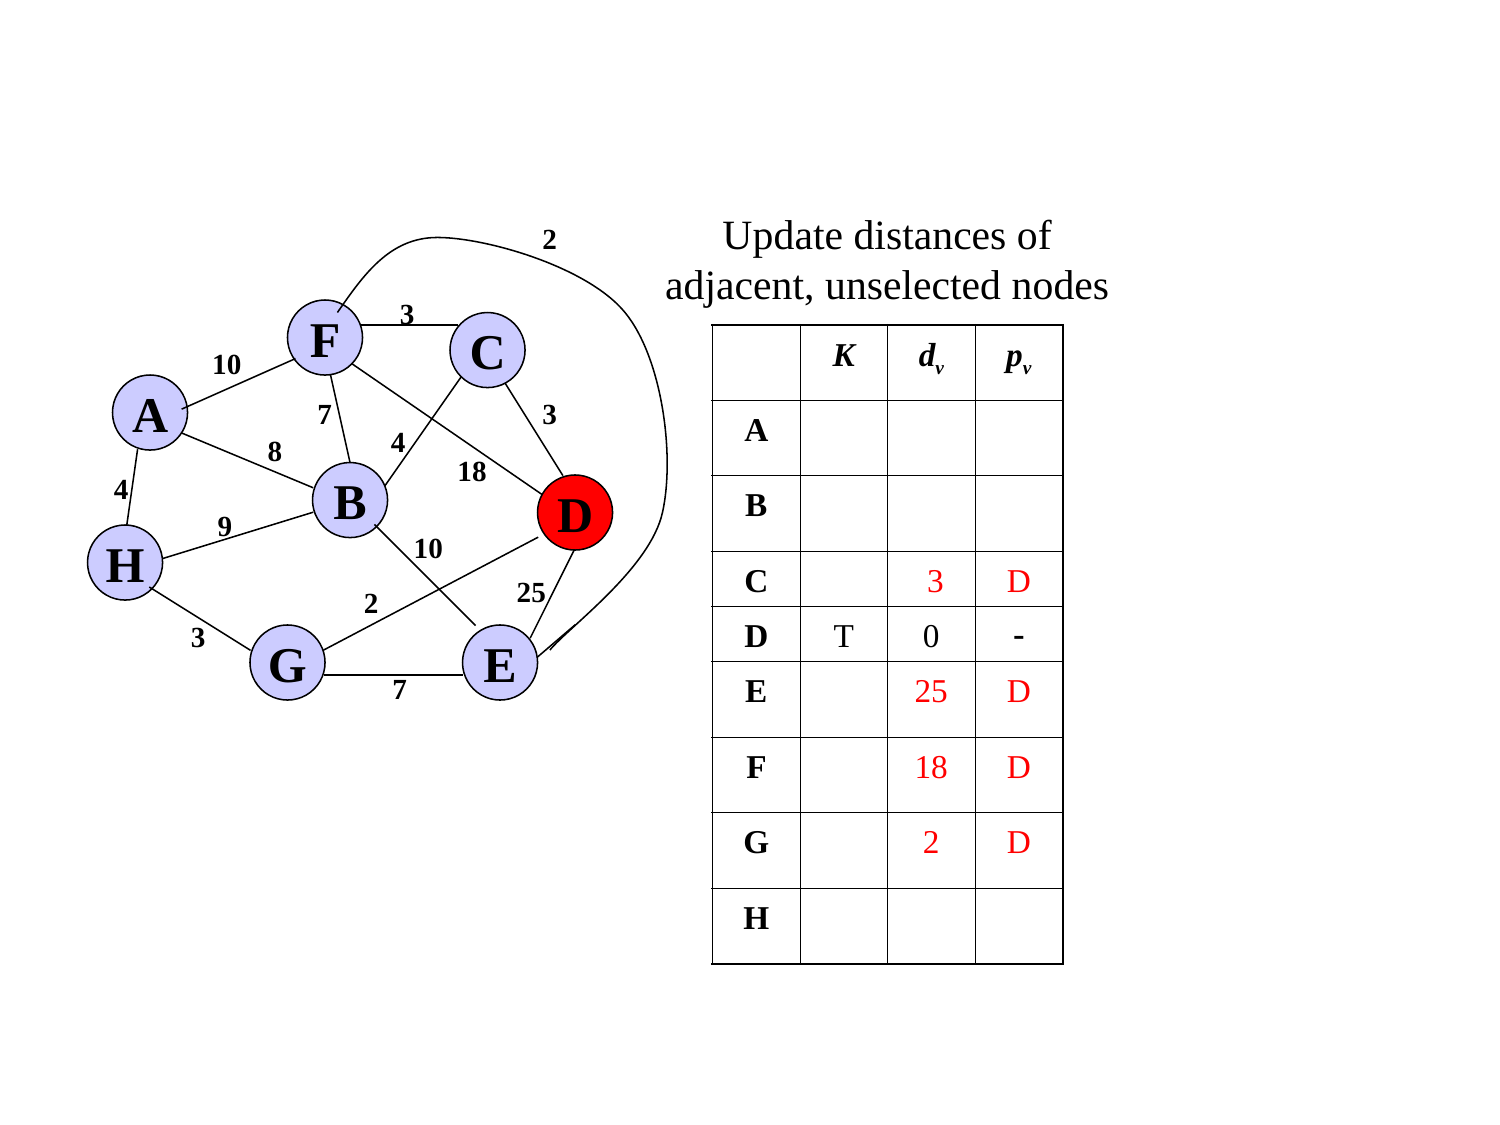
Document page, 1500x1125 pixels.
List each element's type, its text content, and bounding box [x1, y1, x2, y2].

text_box 10 [389, 521, 468, 572]
table_cell A [713, 401, 800, 475]
text_box 2 [346, 576, 397, 628]
table_cell T [801, 607, 887, 661]
table_cell D [976, 738, 1062, 812]
table_cell [801, 552, 887, 606]
table_cell F [713, 738, 800, 812]
table_cell [801, 813, 887, 888]
table_cell [976, 476, 1062, 551]
text_box 7 [374, 662, 426, 713]
text_box 10 [187, 337, 267, 388]
table_cell 25 [888, 662, 975, 737]
table_cell [801, 738, 887, 812]
table_cell B [713, 476, 800, 551]
text_box B [312, 462, 388, 538]
text_box 3 [382, 287, 433, 338]
text_box 3 [173, 610, 224, 662]
table_cell [888, 889, 975, 963]
text_box 3 [524, 387, 576, 438]
text_box C [450, 312, 526, 388]
text_box 4 [373, 416, 424, 467]
text_box Update distances of adjacent, unselected nodes [649, 199, 1126, 316]
text_box F [287, 299, 363, 376]
text_box G [249, 624, 326, 701]
table_cell 0 [888, 607, 975, 661]
table_cell E [713, 662, 800, 737]
text_box 8 [249, 424, 301, 476]
table_cell D [976, 813, 1062, 888]
text_box 9 [200, 499, 251, 551]
text_box D [537, 474, 613, 551]
table_cell  [976, 607, 1062, 661]
text_box 18 [433, 444, 511, 495]
text_box 25 [492, 565, 571, 617]
table_cell [801, 889, 887, 963]
text_box E [462, 624, 538, 701]
table_header [713, 326, 800, 400]
table_header dv [888, 326, 975, 400]
table_cell [976, 889, 1062, 963]
table_cell D [976, 662, 1062, 737]
table_cell D [976, 552, 1062, 606]
table_header K [801, 326, 887, 400]
table_cell 2 [888, 813, 975, 888]
table_cell [801, 401, 887, 475]
table_cell 18 [888, 738, 975, 812]
table_cell [888, 401, 975, 475]
text_box 4 [96, 462, 134, 513]
text_box 4 [130, 462, 147, 513]
text_box A [112, 375, 188, 451]
table_cell 3 [888, 552, 975, 606]
text_box H [87, 525, 163, 601]
text_box 2 [524, 212, 576, 263]
table_cell C [713, 552, 800, 606]
table_cell H [713, 889, 800, 963]
table_header pv [976, 326, 1062, 400]
table_cell D [713, 607, 800, 661]
text_box 7 [299, 387, 351, 438]
table_cell [801, 476, 887, 551]
table_cell [976, 401, 1062, 475]
table_cell G [713, 813, 800, 888]
table_cell [888, 476, 975, 551]
table_cell [801, 662, 887, 737]
